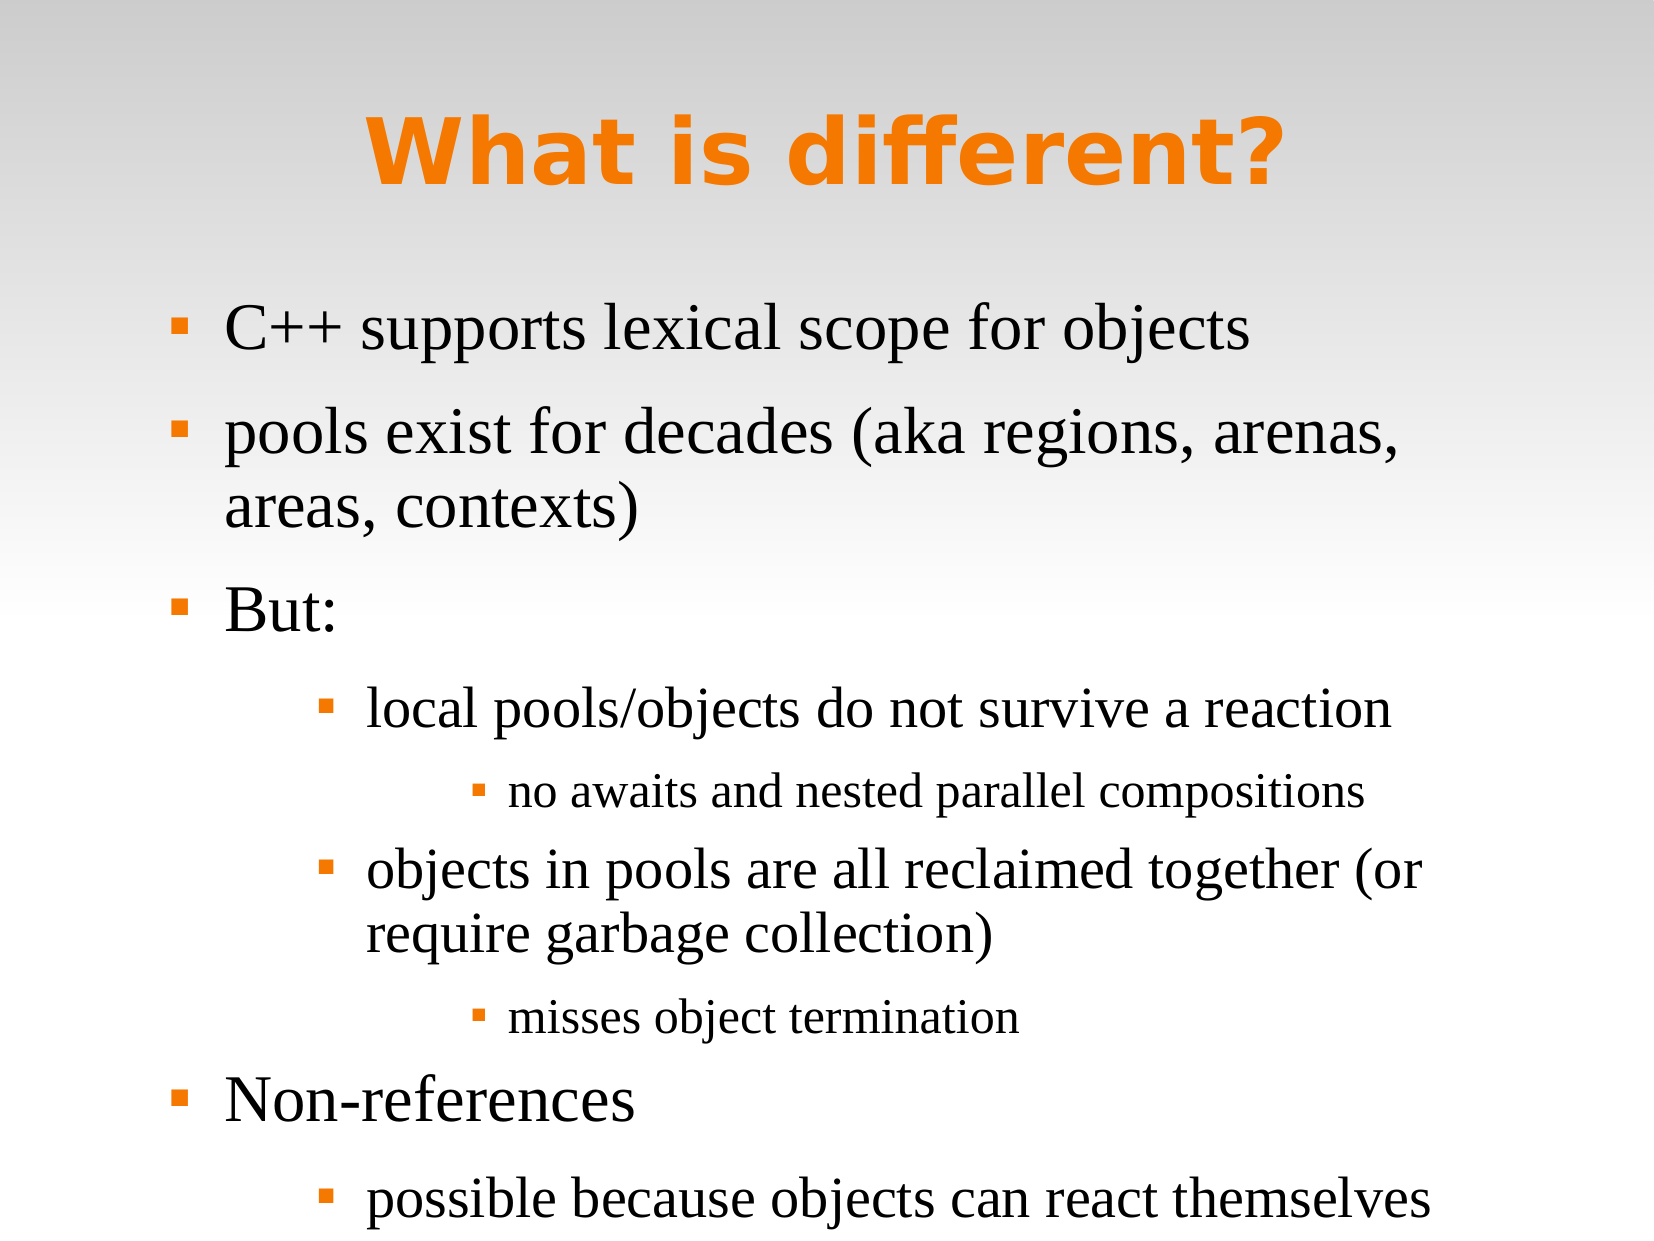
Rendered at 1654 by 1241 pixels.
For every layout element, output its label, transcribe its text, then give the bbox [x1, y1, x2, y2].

list C++ supports lexical scope for objects pools exist for decades (aka regions, arenas, areas, contexts) But: local pools/objects do not survive a reaction no awaits and nested parallel compositions objects in pools are all reclaimed together (or require garbage collection) misses object termination Non-references possible because objects can react themselves no need for listeners lists (which hold a strong reference to the object) Object termination related to previous [82, 290, 1571, 1241]
title What is different? [82, 49, 1571, 257]
